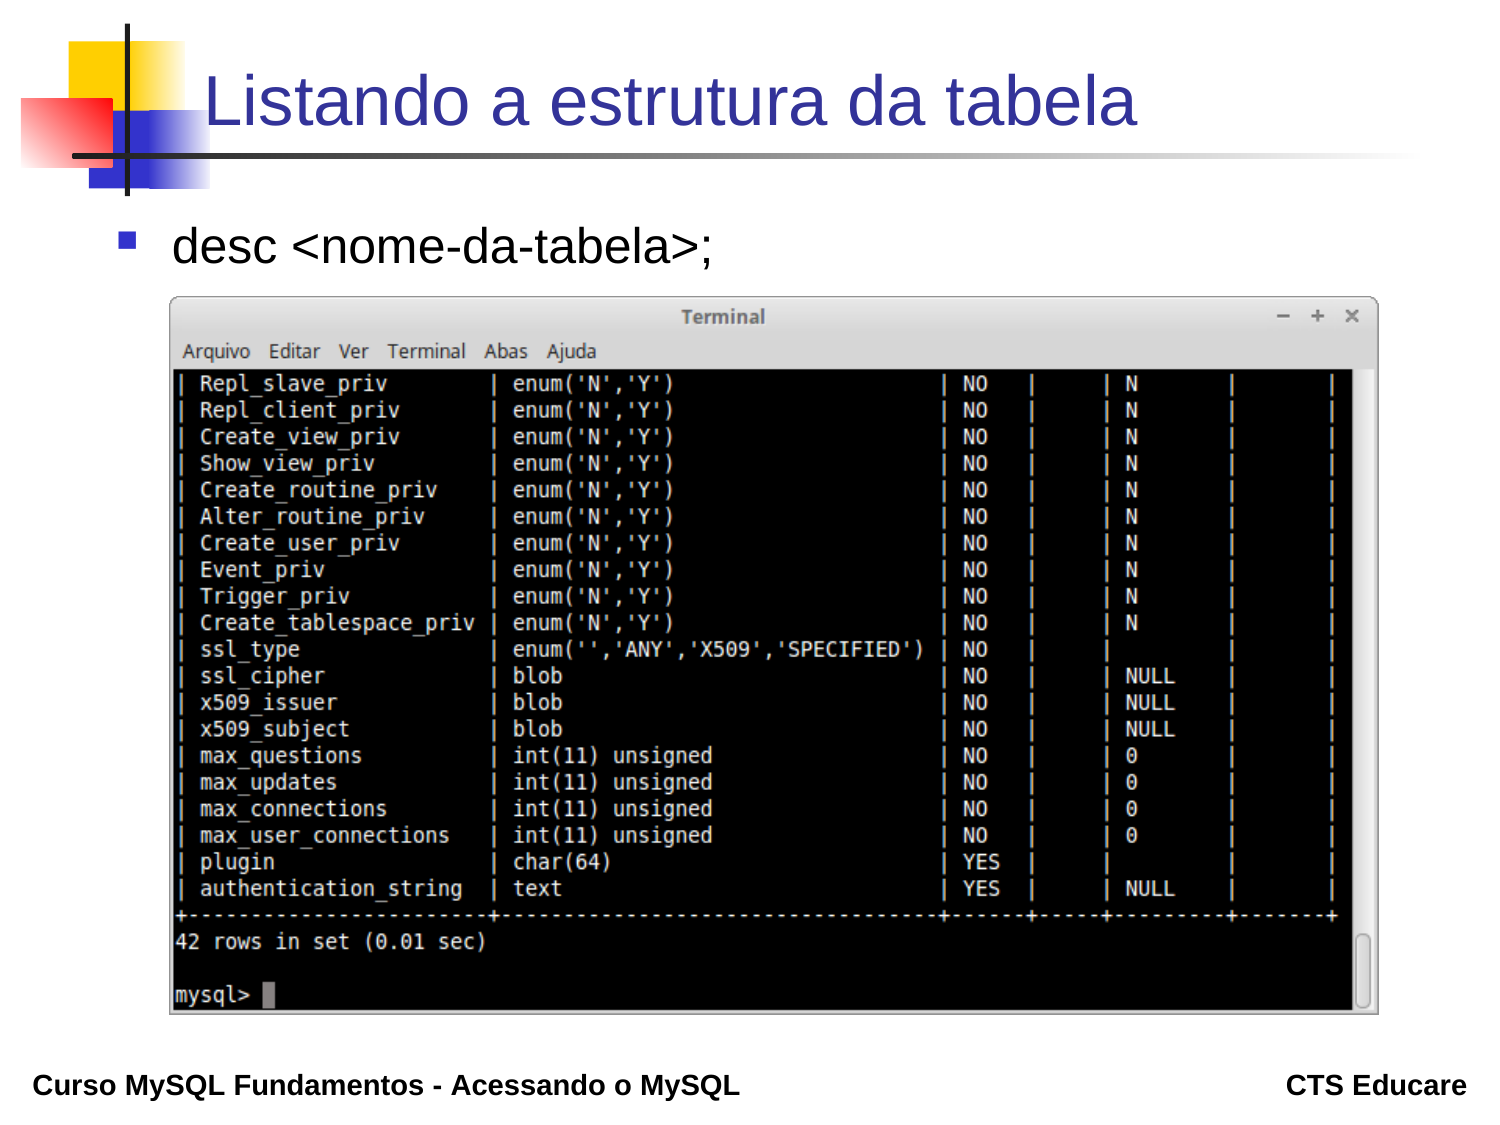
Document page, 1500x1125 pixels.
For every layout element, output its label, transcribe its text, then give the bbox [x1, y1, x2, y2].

picture [169, 296, 1379, 1016]
text_box Listando a estrutura da tabela [188, 46, 1468, 149]
text_box desc <nome-da-tabela>; [100, 206, 1447, 1024]
